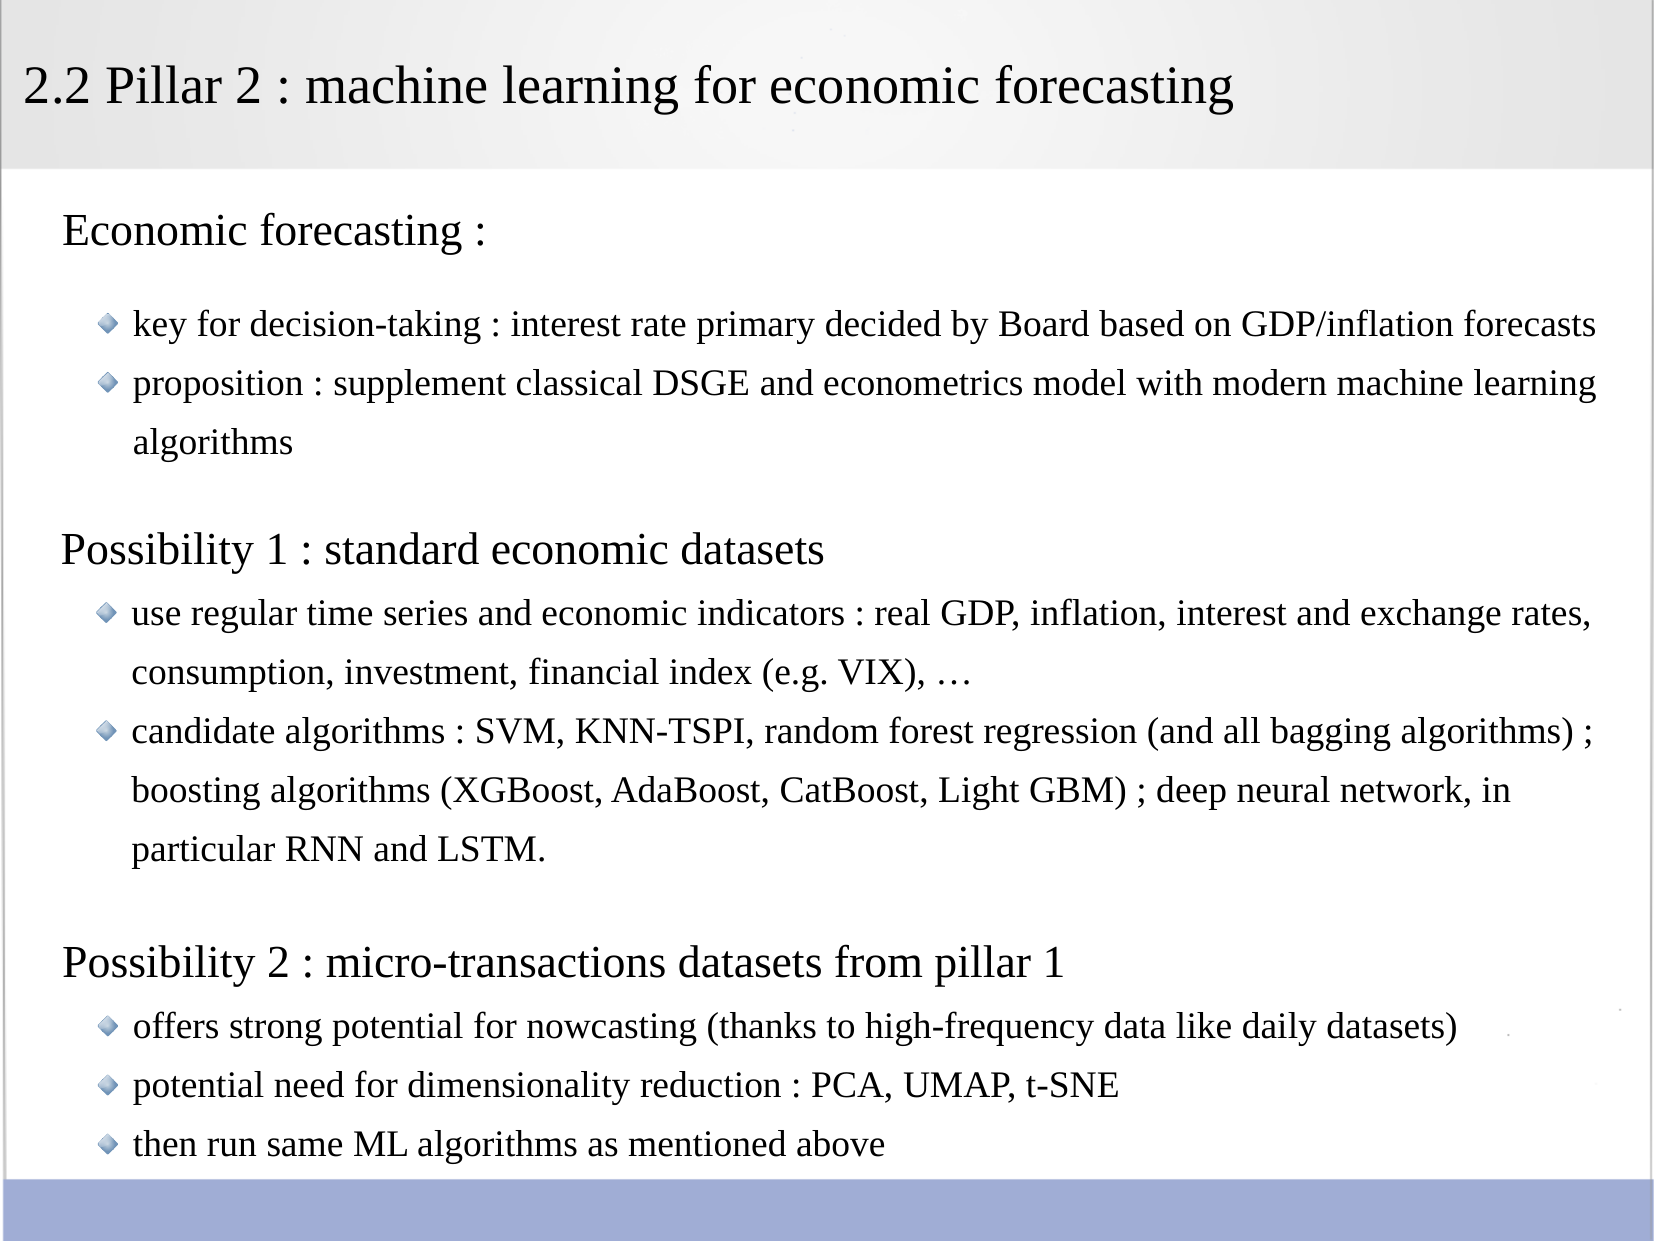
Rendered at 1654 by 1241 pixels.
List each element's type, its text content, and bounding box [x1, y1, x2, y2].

text_box 2.2 Pillar 2 : machine learning for economic forecasting [9, 47, 1619, 183]
text_box Economic forecasting : key for decision-taking : interest rate primary decided by Board based on GDP/inflation forecasts proposition : supplement classical DSGE and econometrics model with modern machine learning algorithms [47, 189, 1619, 470]
text_box Possibility 2 : micro-transactions datasets from pillar 1 offers strong potential for nowcasting (thanks to high-frequency data like daily datasets) potential need for dimensionality reduction : PCA, UMAP, t-SNE then run same ML algorithms as mentioned above [47, 921, 1619, 1173]
text_box Possibility 1 : standard economic datasets use regular time series and economic indicators : real GDP, inflation, interest and exchange rates, consumption, investment, financial index (e.g. VIX), … candidate algorithms : SVM, KNN-TSPI, random forest regression (and all bagging algorithms) ; boosting algorithms (XGBoost, AdaBoost, CatBoost, Light GBM) ; deep neural network, in particular RNN and LSTM. [45, 507, 1617, 898]
